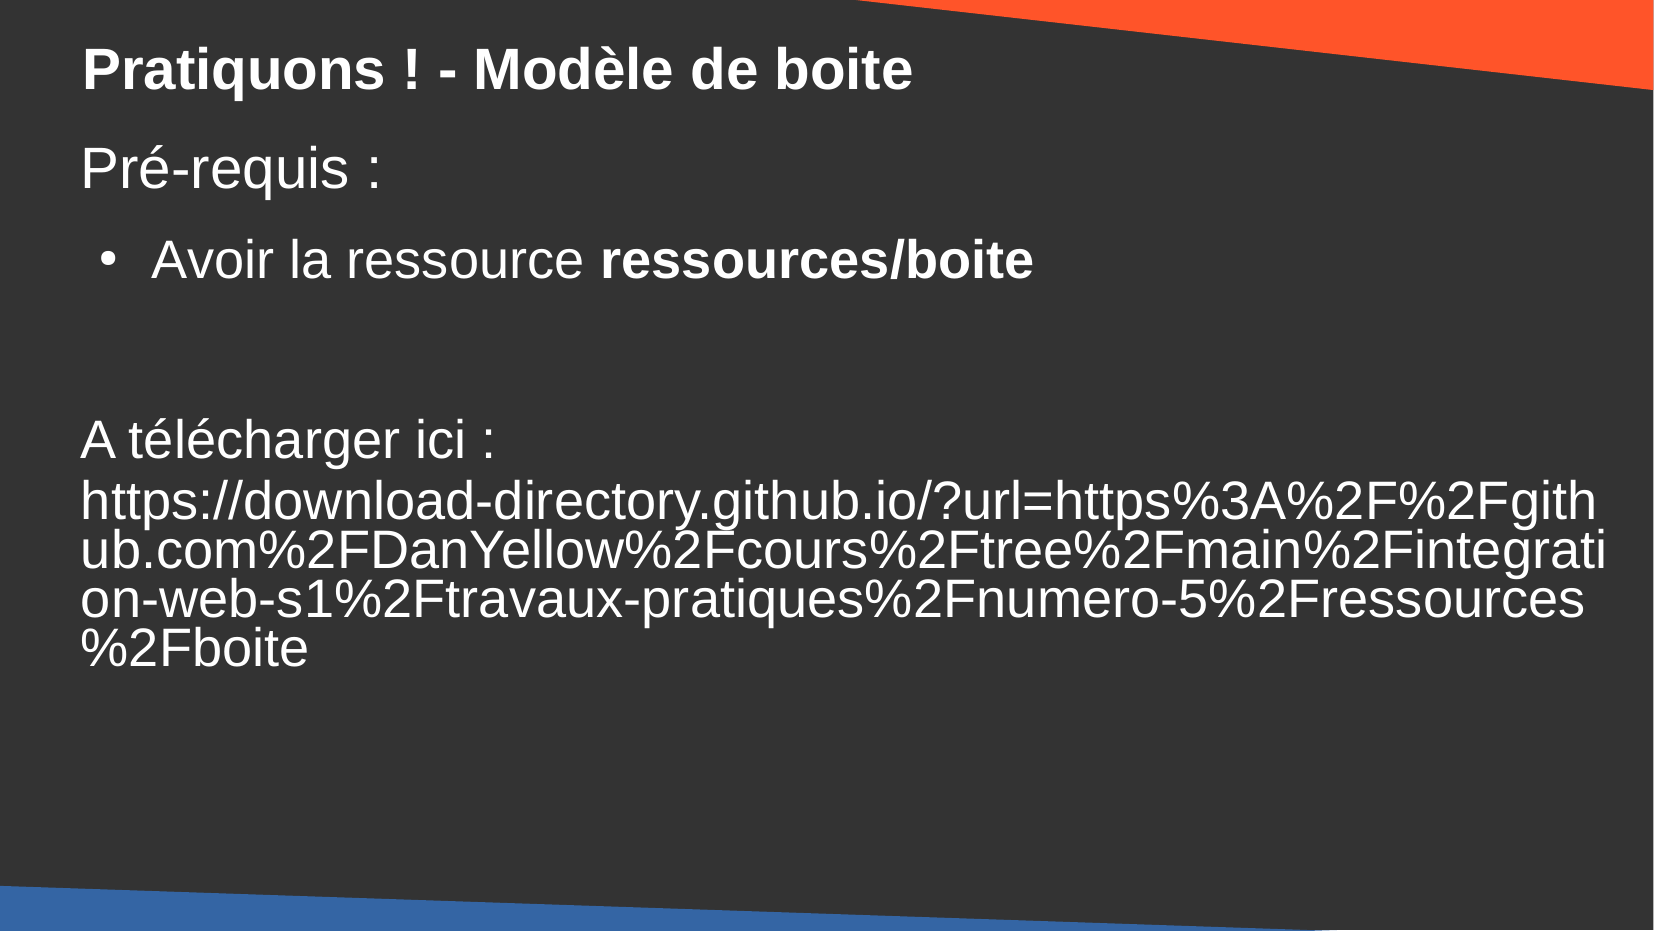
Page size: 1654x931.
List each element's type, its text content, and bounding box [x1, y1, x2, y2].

list Pré-requis : Avoir la ressource ressources/boite A télécharger ici : https://download-directory.github.io/?url=https%3A%2F%2Fgithub.com%2FDanYellow%2Fcours%2Ftree%2Fmain%2Fintegration-web-s1%2Ftravaux-pratiques%2Fnumero-5%2Fressources%2Fboite [80, 135, 1620, 697]
text_box [855, 0, 1654, 91]
text_box [0, 885, 1337, 931]
title Pratiquons ! - Modèle de boite [82, 37, 1571, 114]
